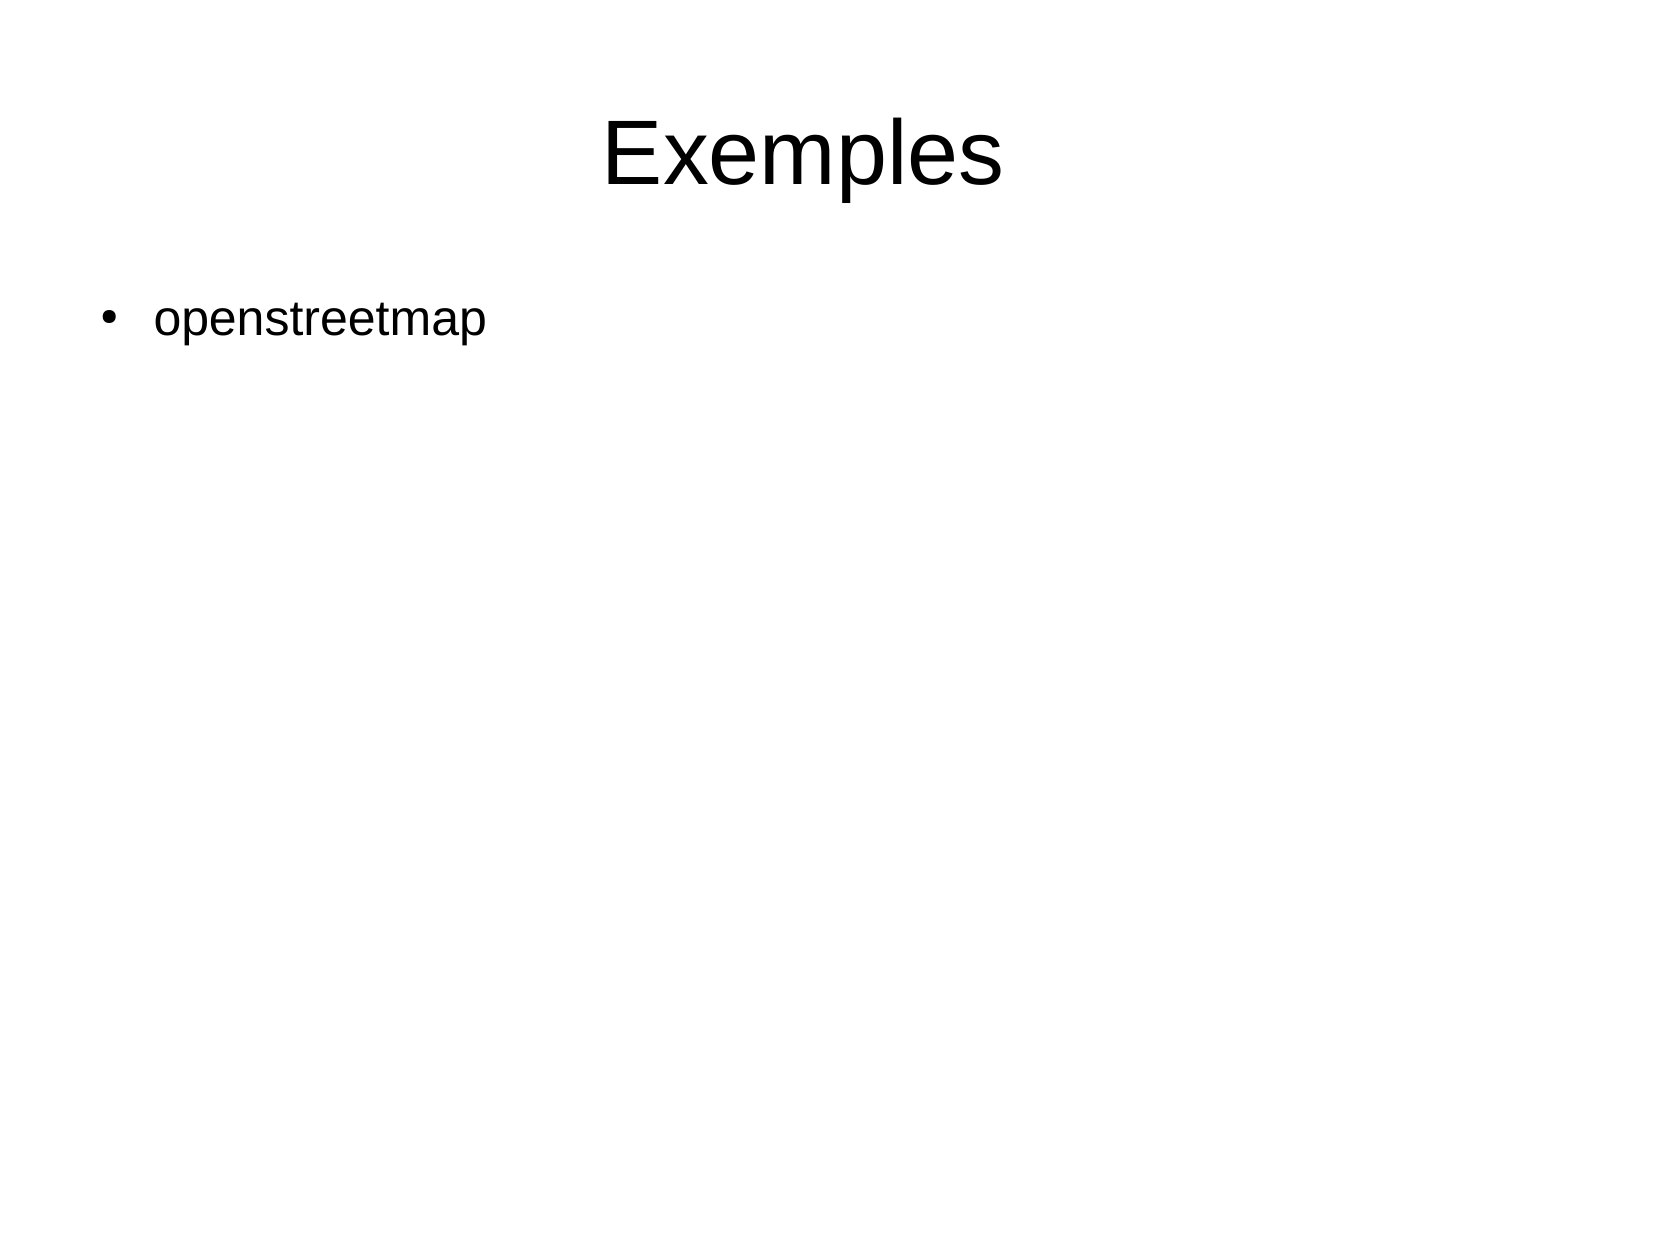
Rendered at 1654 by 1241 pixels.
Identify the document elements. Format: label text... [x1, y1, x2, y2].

list openstreetmap [82, 290, 1538, 1010]
title Exemples [82, 49, 1571, 257]
